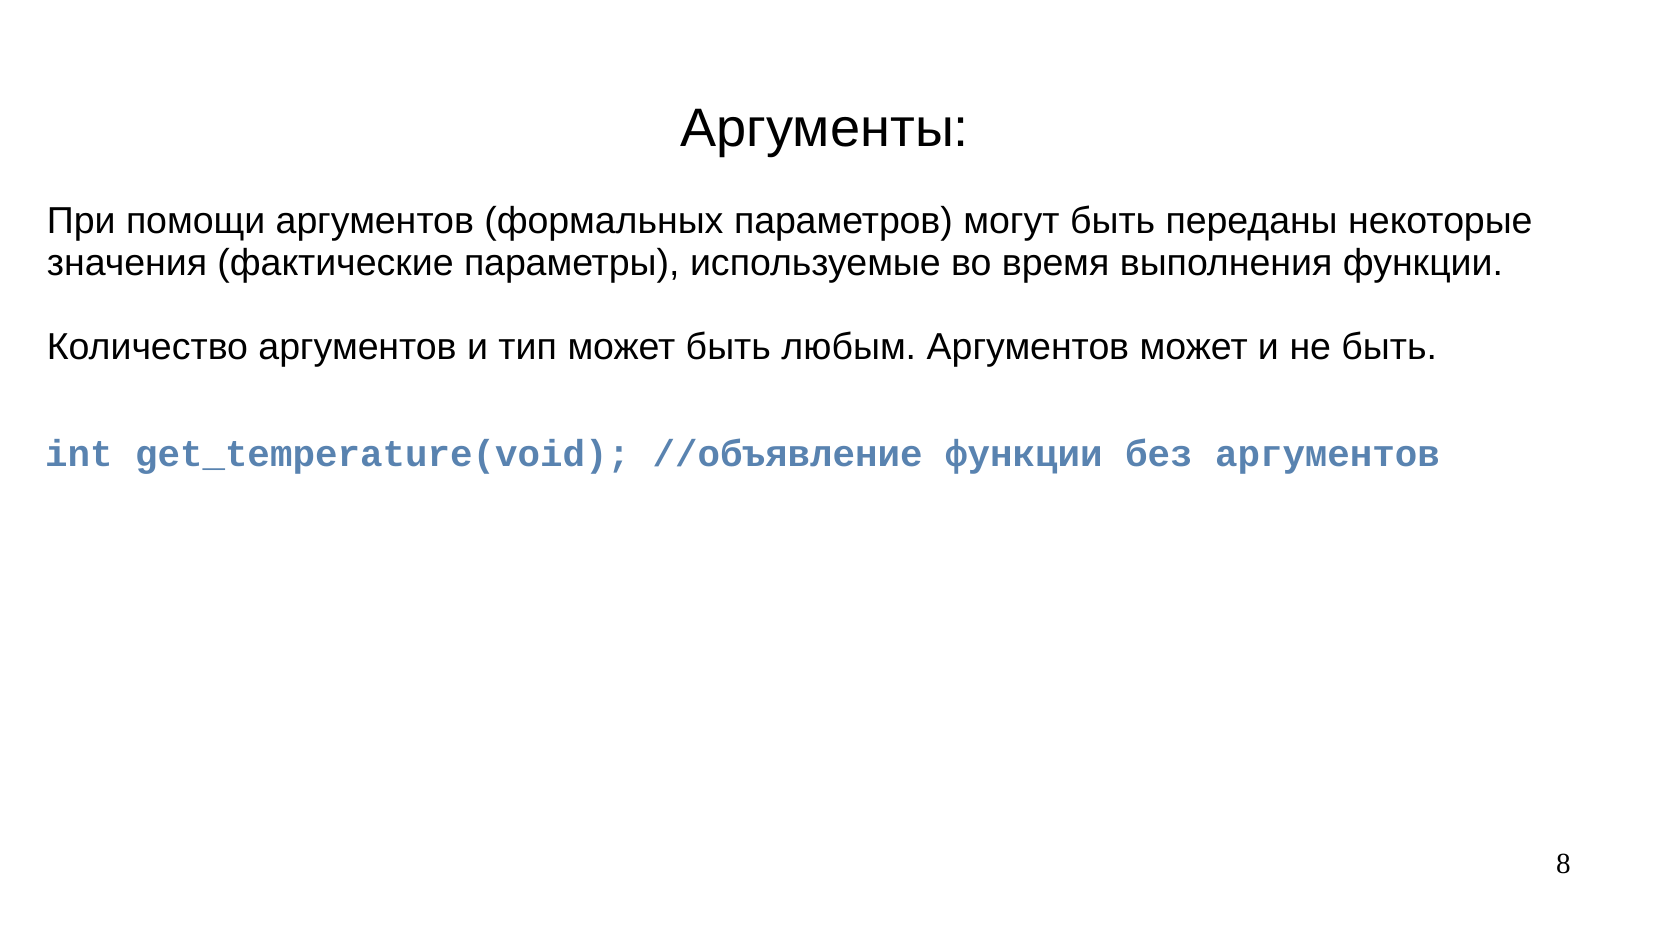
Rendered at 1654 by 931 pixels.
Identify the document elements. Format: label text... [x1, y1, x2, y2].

text_box При помощи аргументов (формальных параметров) могут быть переданы некоторые значения (фактические параметры), используемые во время выполнения функции. Количество аргументов и тип может быть любым. Аргументов может и не быть. [32, 192, 1561, 391]
list int get_temperature(void); //объявление функции без аргументов [45, 435, 1546, 496]
text_box Аргументы: [30, 90, 1621, 166]
